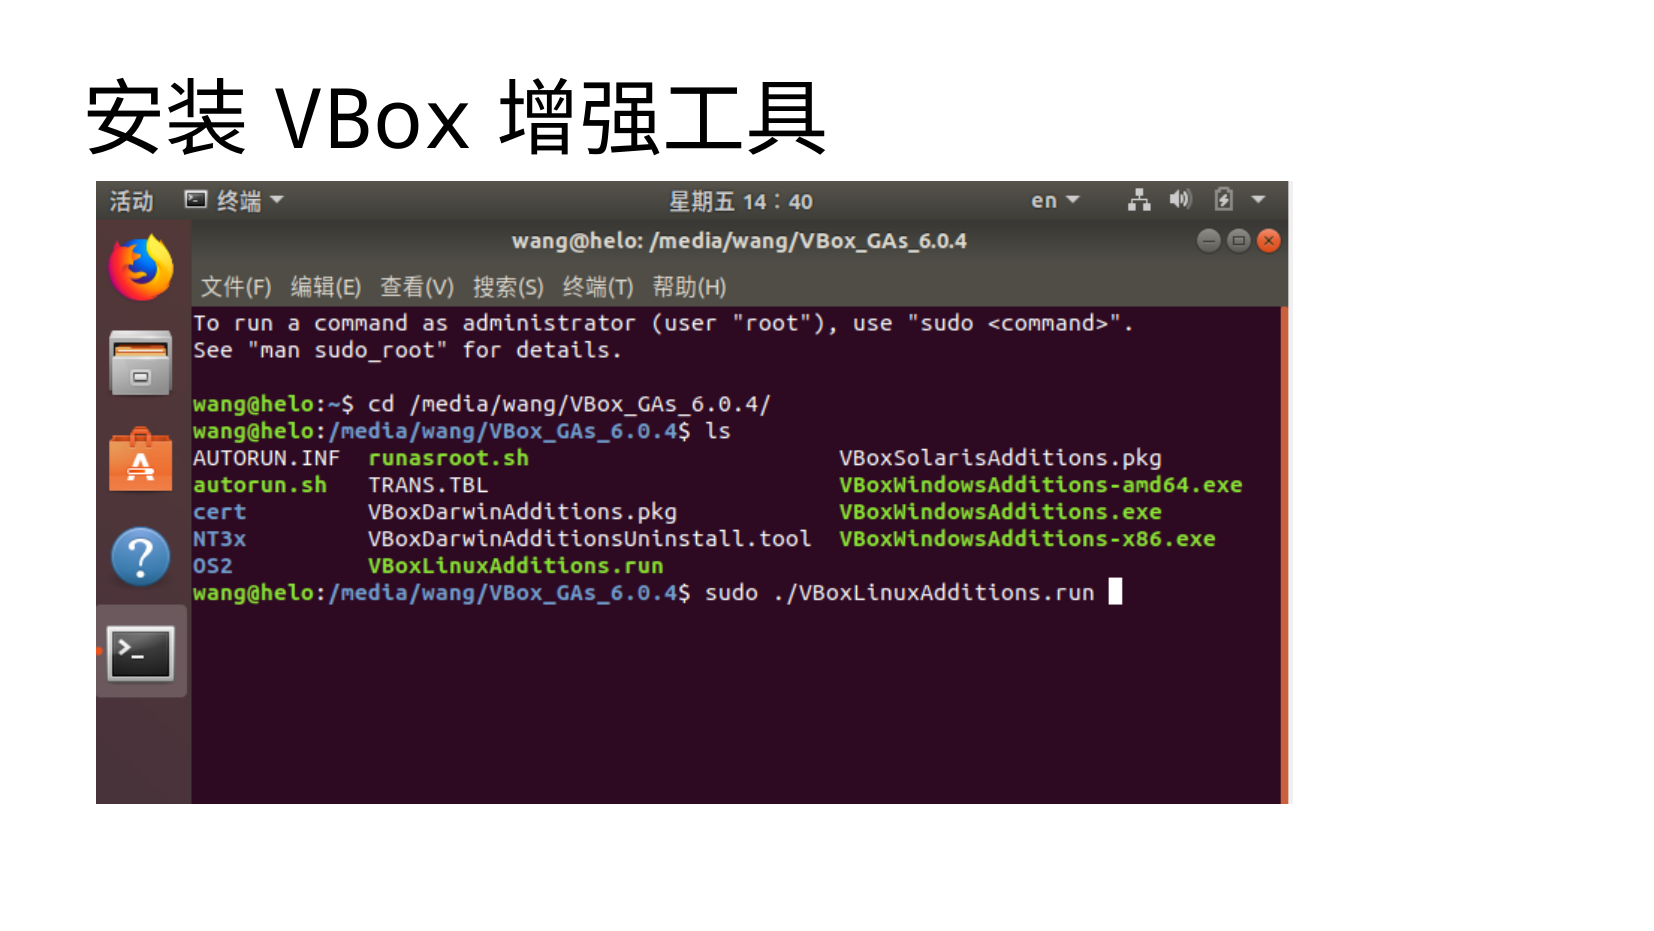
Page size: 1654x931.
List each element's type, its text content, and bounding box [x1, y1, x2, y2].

picture [96, 181, 1293, 804]
title 安装VBox增强工具 [82, 37, 1571, 189]
